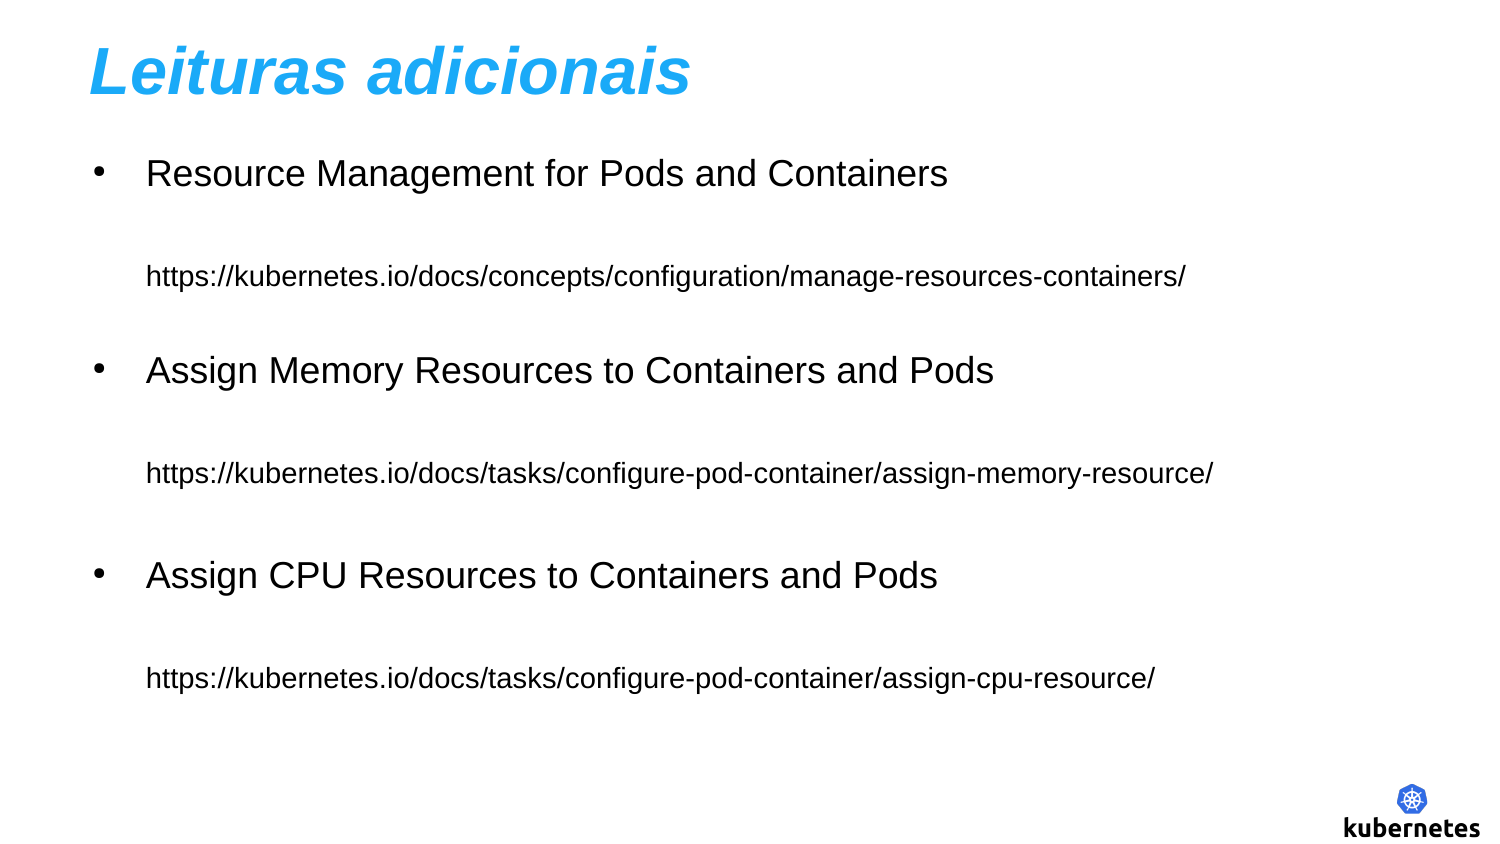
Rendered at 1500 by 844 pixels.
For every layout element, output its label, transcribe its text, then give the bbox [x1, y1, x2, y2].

list Resource Management for Pods and Containers https://kubernetes.io/docs/concepts/configuration/manage-resources-containers/ Assign Memory Resources to Containers and Pods https://kubernetes.io/docs/tasks/configure-pod-container/assign-memory-resource/ Assign CPU Resources to Containers and Pods https://kubernetes.io/docs/tasks/configure-pod-container/assign-cpu-resource/ [75, 156, 1425, 768]
title Leituras adicionais [75, 33, 1425, 156]
picture [1323, 782, 1500, 840]
